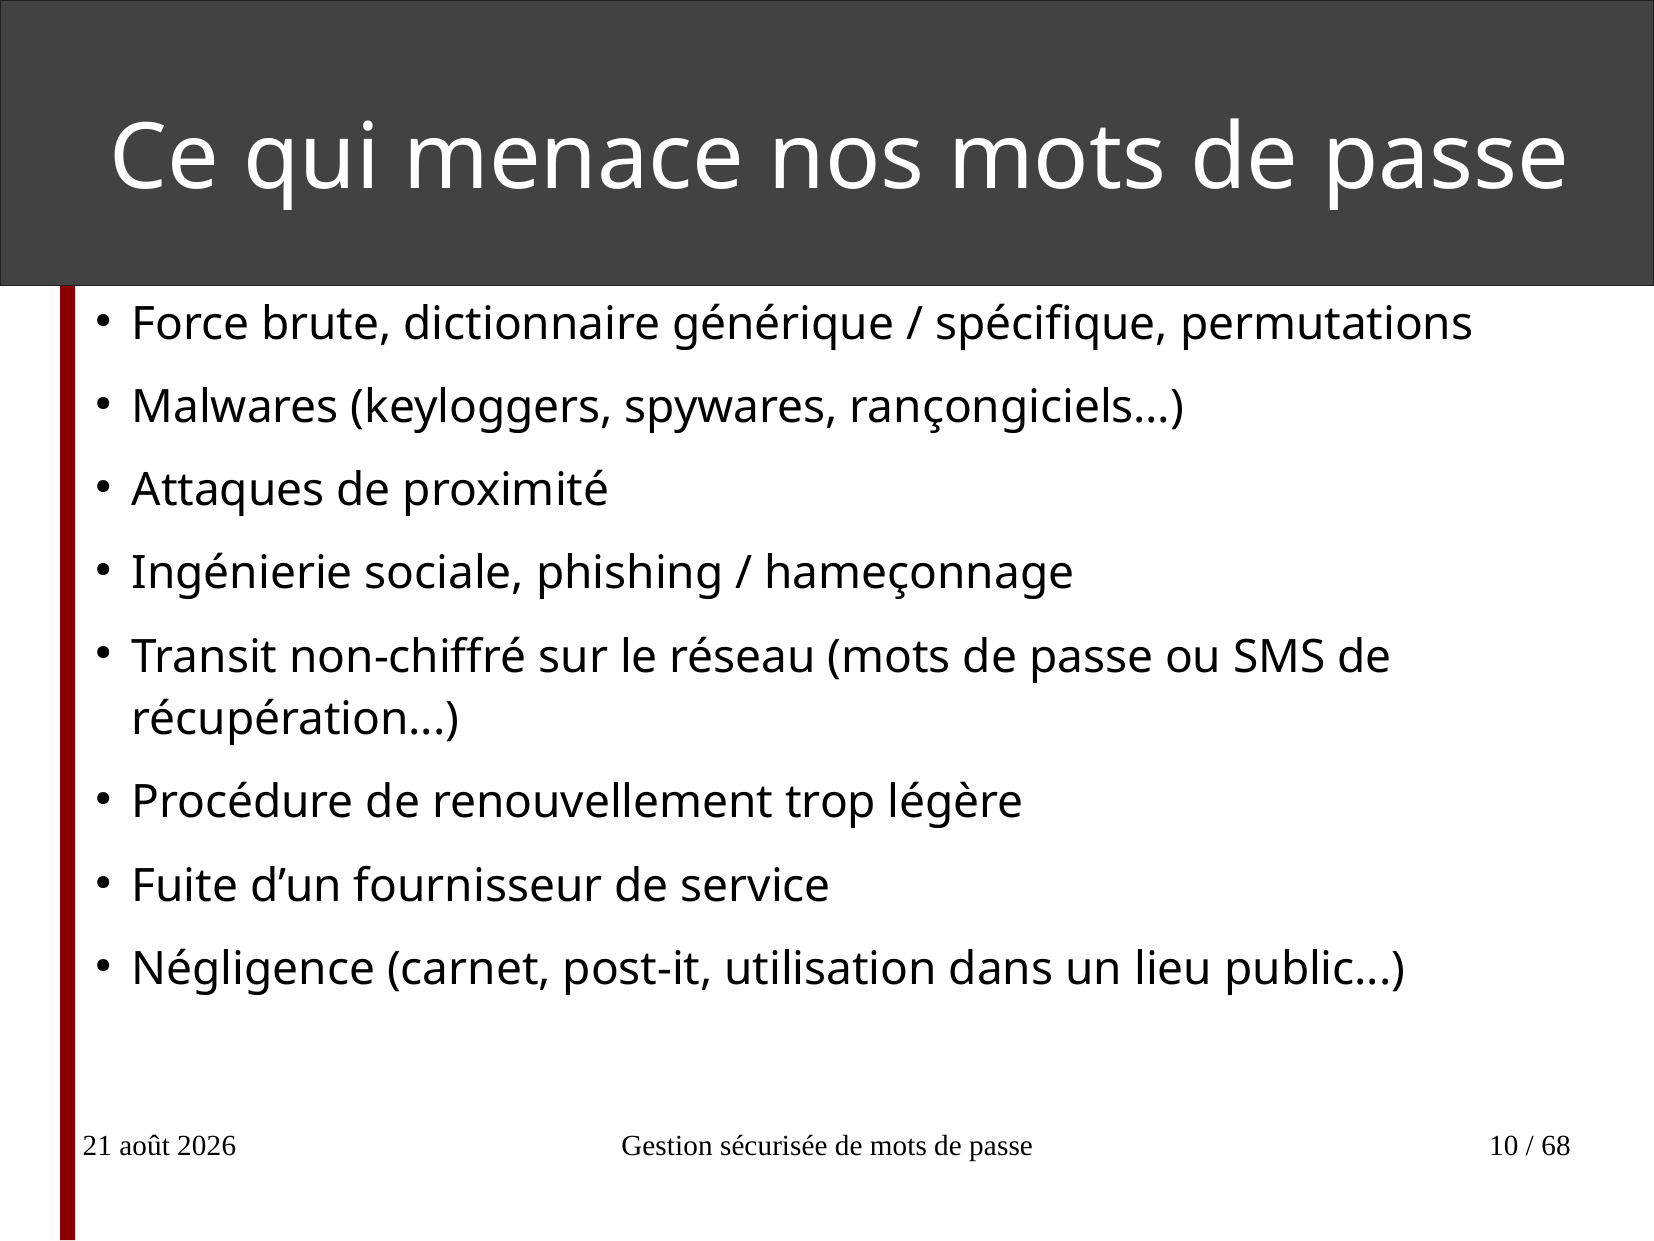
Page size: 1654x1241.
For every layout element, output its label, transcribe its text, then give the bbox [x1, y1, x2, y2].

list Force brute, dictionnaire générique / spécifique, permutations Malwares (keyloggers, spywares, rançongiciels…) Attaques de proximité Ingénierie sociale, phishing / hameçonnage Transit non-chiffré sur le réseau (mots de passe ou SMS de récupération...) Procédure de renouvellement trop légère Fuite d’un fournisseur de service Négligence (carnet, post-it, utilisation dans un lieu public...) [82, 290, 1571, 1010]
title Ce qui menace nos mots de passe [82, 27, 1571, 279]
